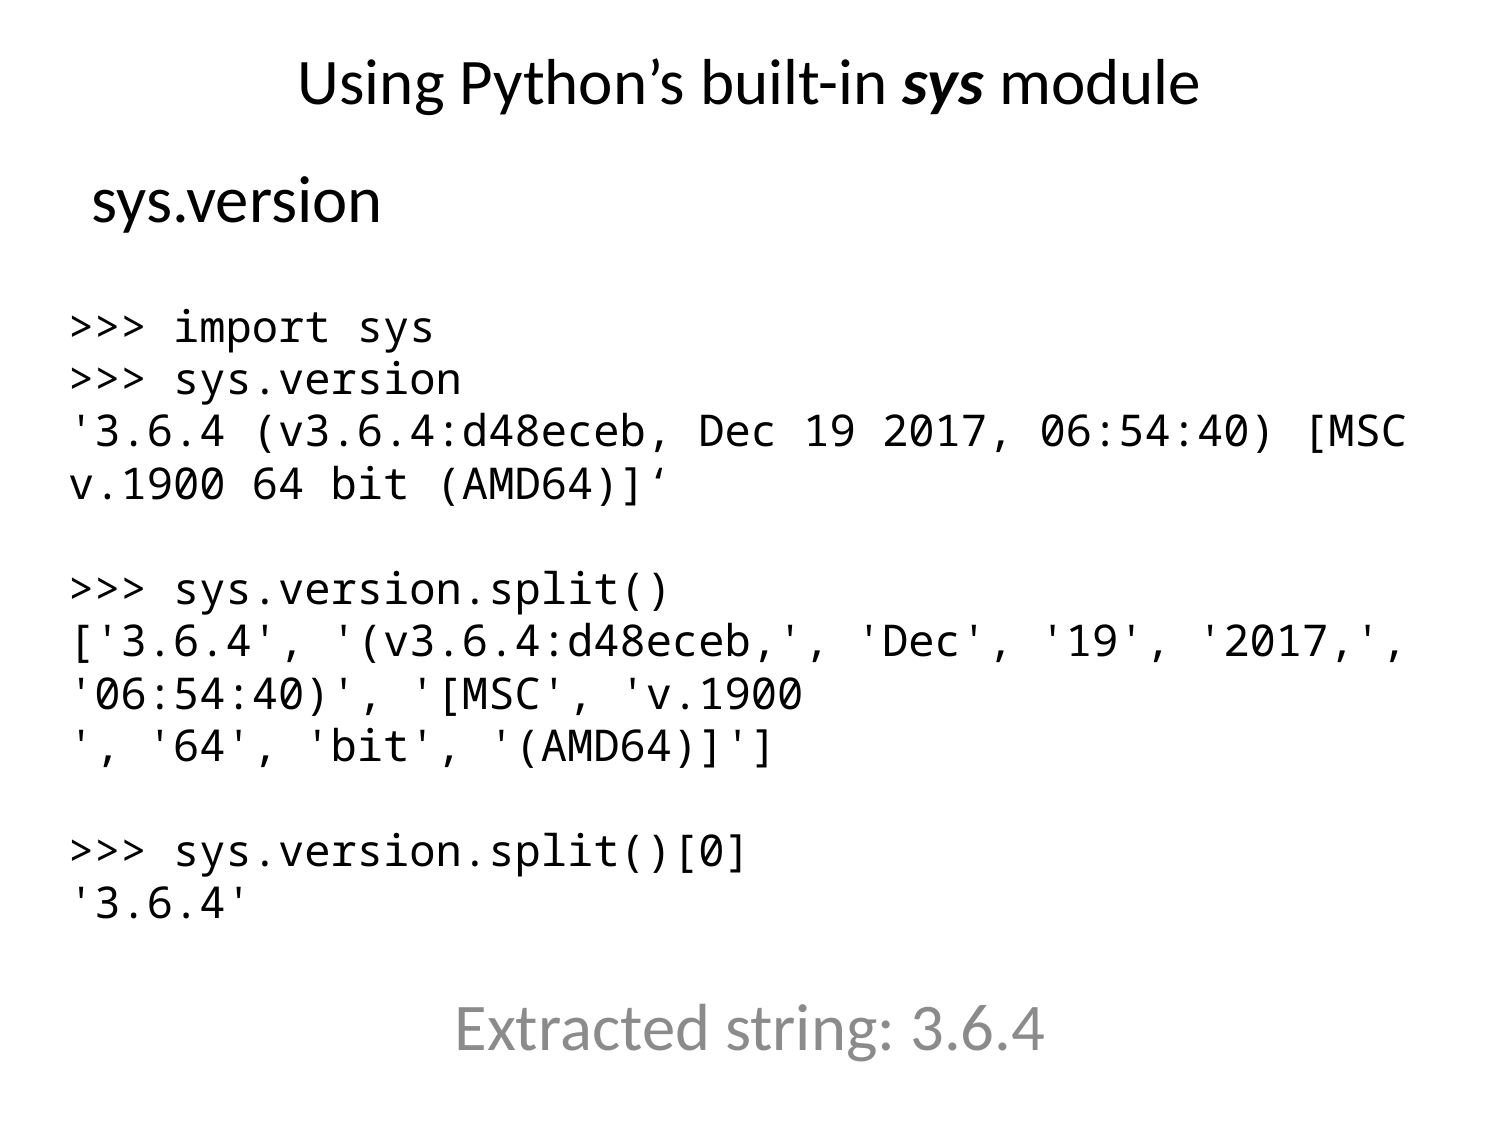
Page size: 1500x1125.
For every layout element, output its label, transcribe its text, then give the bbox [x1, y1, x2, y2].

text_box >>> import sys >>> sys.version '3.6.4 (v3.6.4:d48eceb, Dec 19 2017, 06:54:40) [MSC v.1900 64 bit (AMD64)]‘ >>> sys.version.split() ['3.6.4', '(v3.6.4:d48eceb,', 'Dec', '19', '2017,', '06:54:40)', '[MSC', 'v.1900 ', '64', 'bit', '(AMD64)]'] >>> sys.version.split()[0] '3.6.4' [53, 290, 1459, 941]
subtitle Extracted string: 3.6.4 [76, 975, 1424, 1094]
text_box sys.version [76, 137, 1394, 256]
title Using Python’s built-in sys module [112, 30, 1388, 126]
